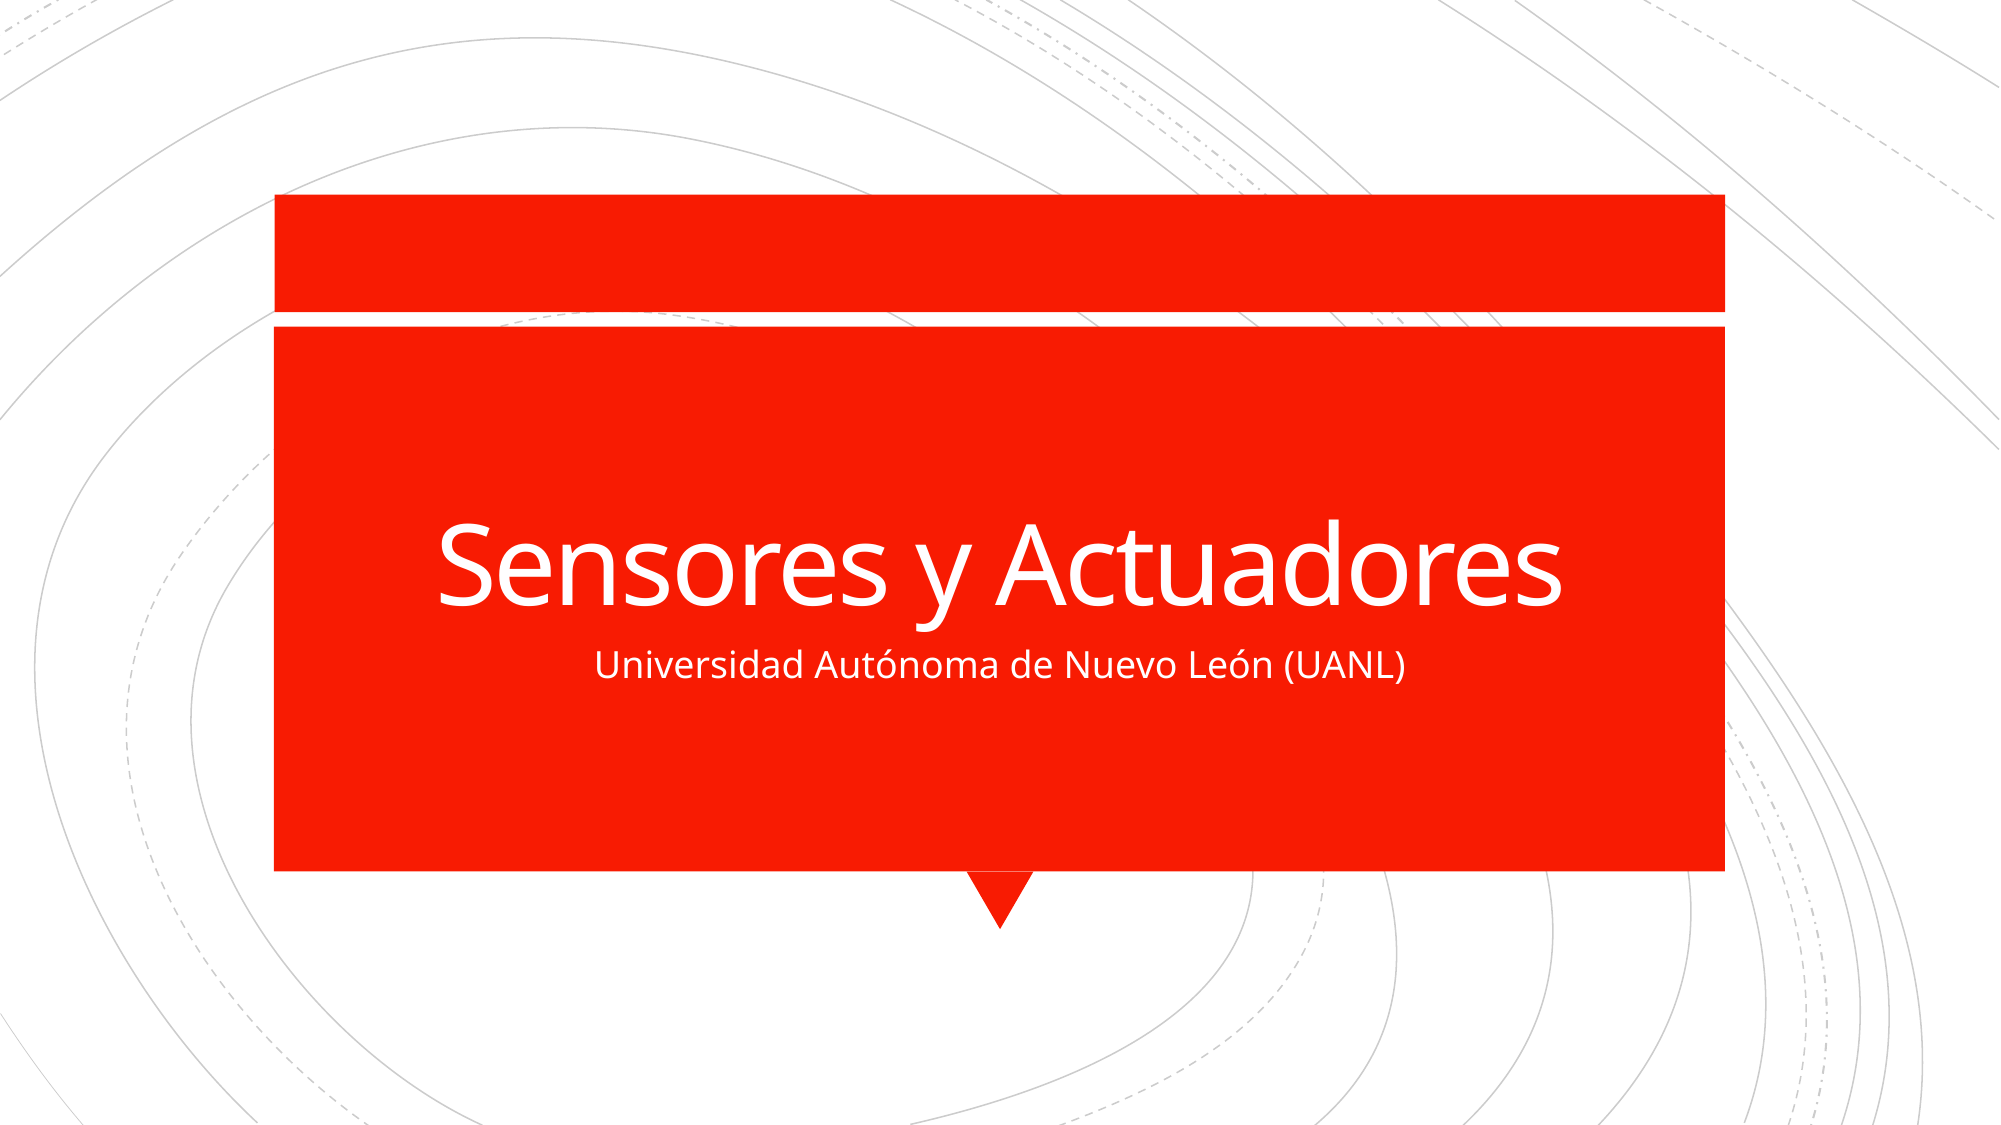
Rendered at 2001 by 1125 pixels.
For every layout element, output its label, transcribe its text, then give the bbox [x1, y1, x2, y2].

title Sensores y Actuadores [288, 340, 1713, 628]
subtitle Universidad Autónoma de Nuevo León (UANL) [288, 640, 1712, 858]
